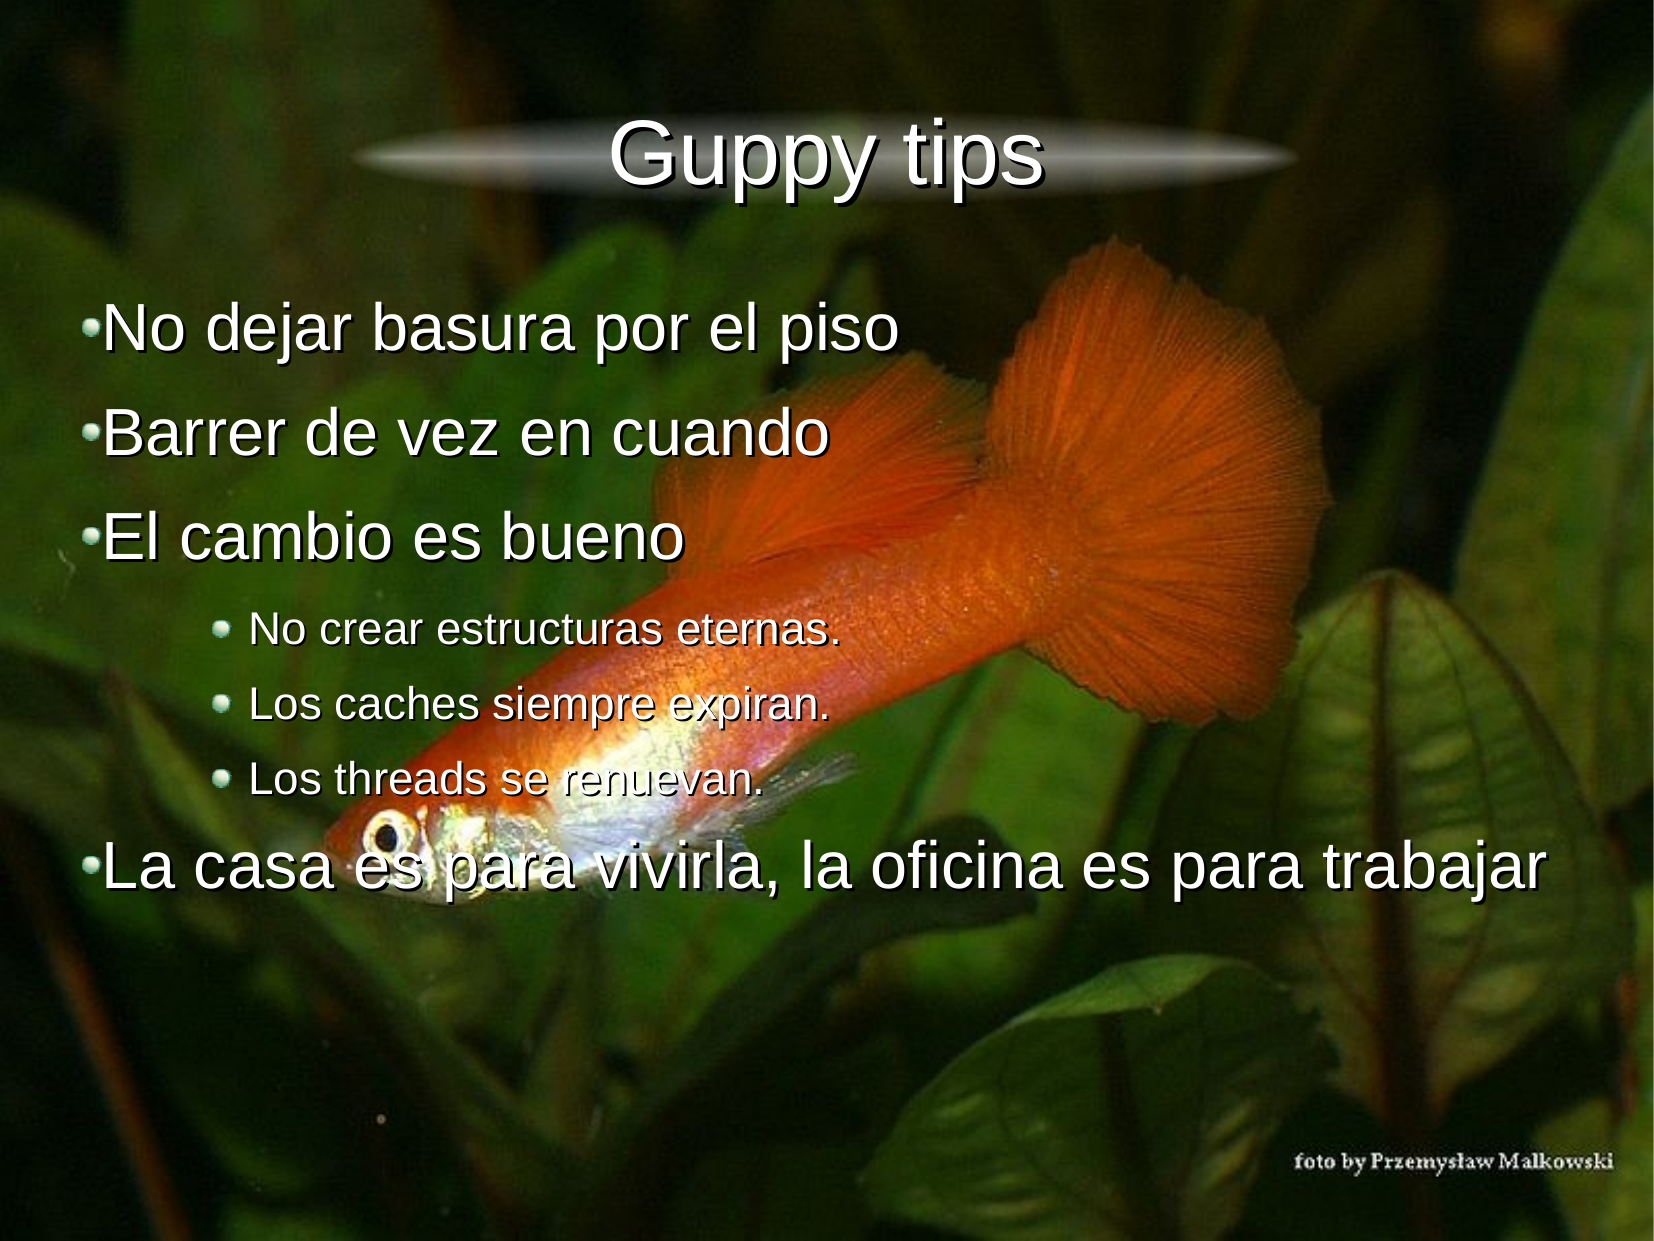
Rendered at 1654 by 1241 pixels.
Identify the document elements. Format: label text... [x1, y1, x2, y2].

title Guppy tips [82, 49, 1571, 257]
picture [0, 0, 1654, 1241]
list No dejar basura por el piso Barrer de vez en cuando El cambio es bueno No crear estructuras eternas. Los caches siempre expiran. Los threads se renuevan. La casa es para vivirla, la oficina es para trabajar [82, 290, 1571, 1094]
